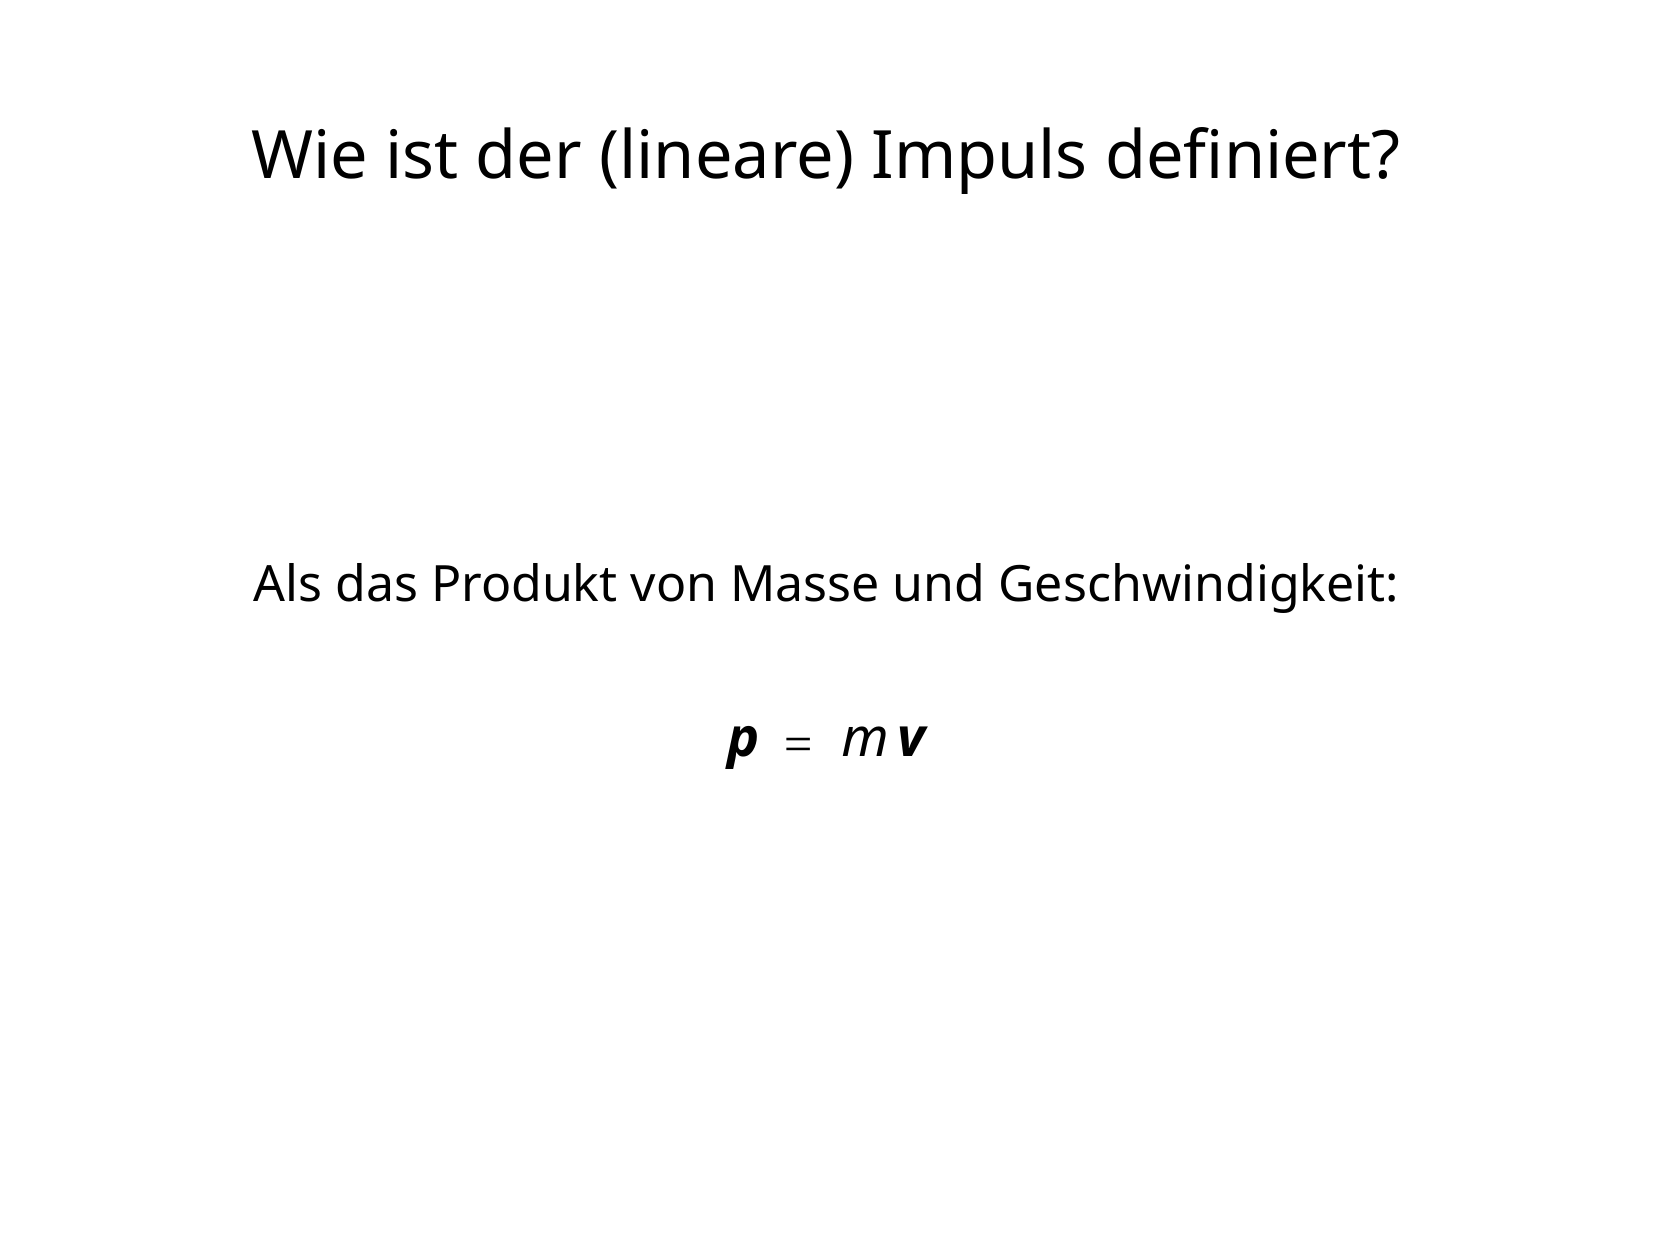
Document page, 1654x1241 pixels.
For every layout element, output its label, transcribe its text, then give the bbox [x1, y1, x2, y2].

title Wie ist der (lineare) Impuls definiert? [82, 49, 1571, 257]
chart [718, 705, 936, 772]
subtitle Als das Produkt von Masse und Geschwindigkeit: [82, 290, 1571, 1010]
